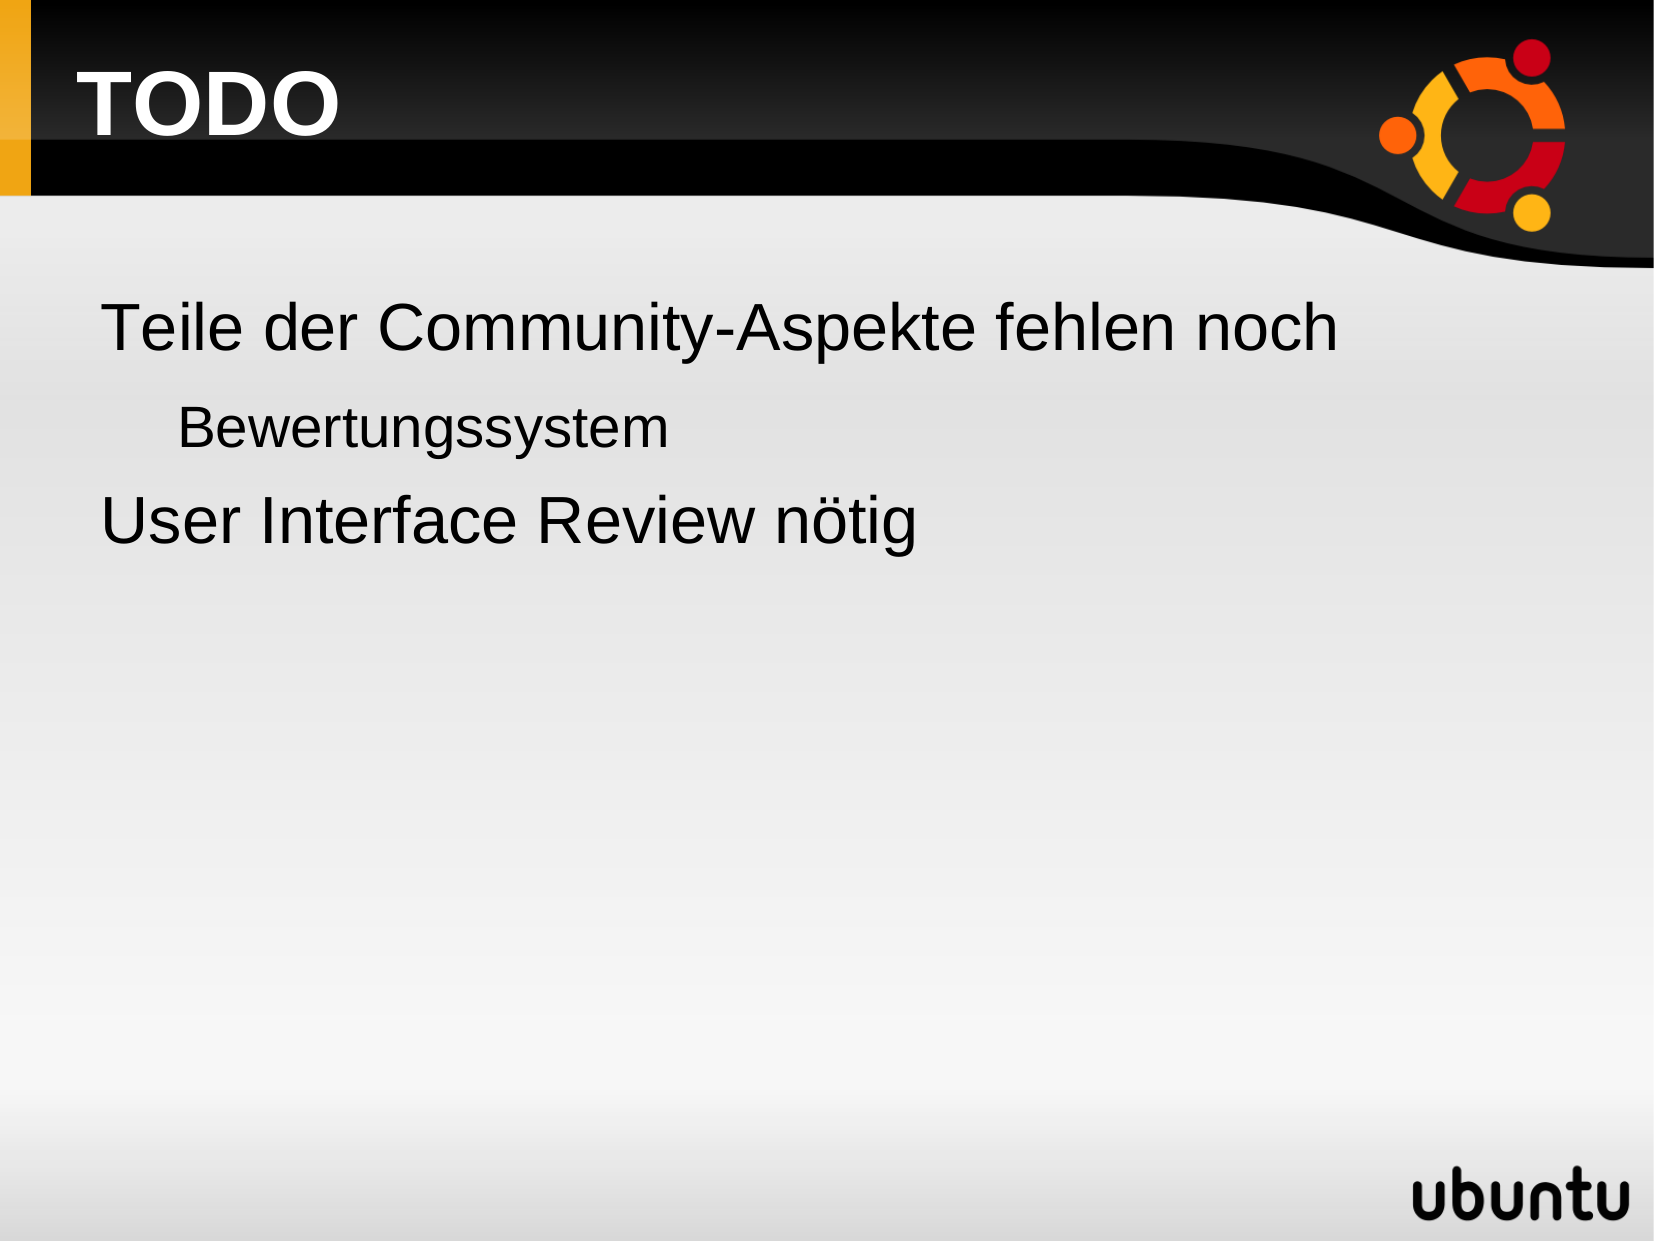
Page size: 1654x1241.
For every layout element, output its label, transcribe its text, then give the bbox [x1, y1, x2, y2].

picture [0, 0, 1654, 1241]
list Teile der Community-Aspekte fehlen noch Bewertungssystem User Interface Review nötig [82, 290, 1571, 1094]
title TODO [76, 7, 1565, 200]
